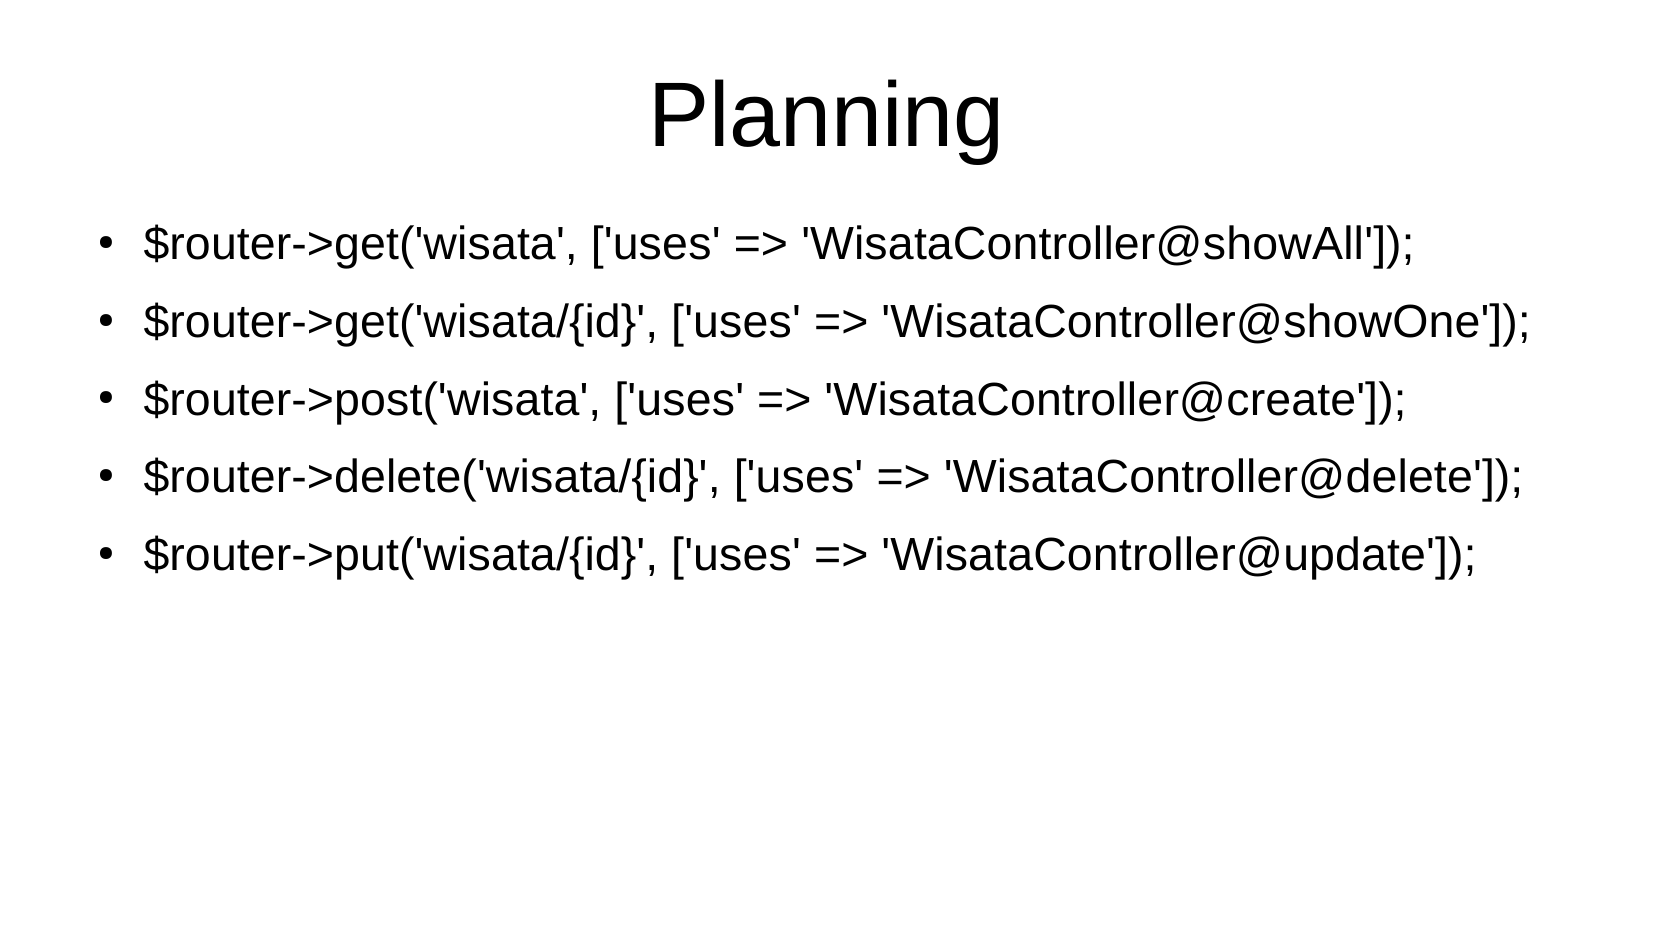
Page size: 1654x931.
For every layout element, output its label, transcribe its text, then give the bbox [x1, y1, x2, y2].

list $router->get('wisata', ['uses' => 'WisataController@showAll']); $router->get('wisata/{id}', ['uses' => 'WisataController@showOne']); $router->post('wisata', ['uses' => 'WisataController@create']); $router->delete('wisata/{id}', ['uses' => 'WisataController@delete']); $router->put('wisata/{id}', ['uses' => 'WisataController@update']); [82, 217, 1571, 758]
title Planning [82, 37, 1571, 193]
